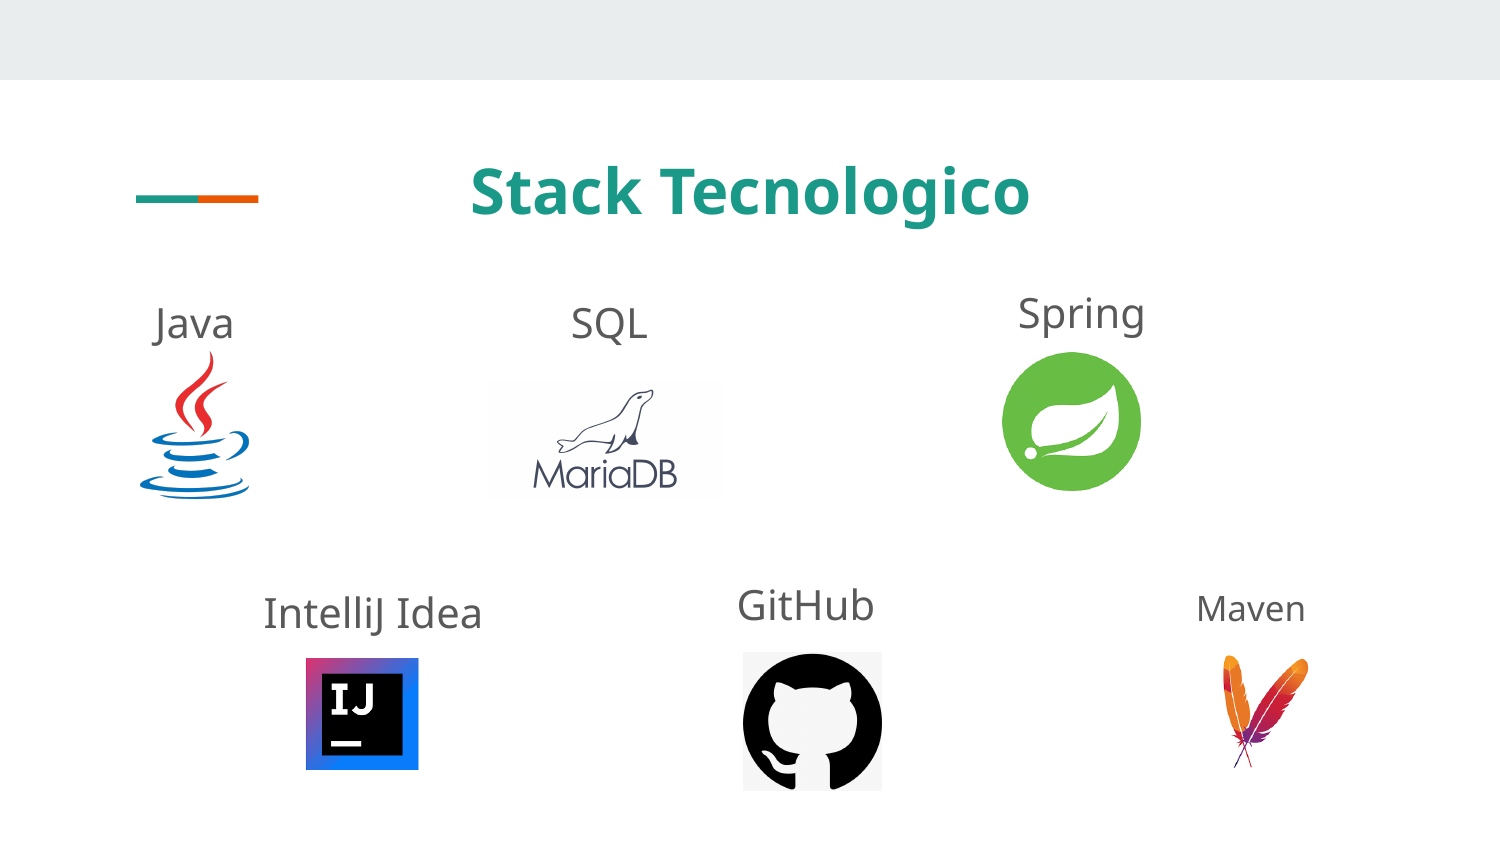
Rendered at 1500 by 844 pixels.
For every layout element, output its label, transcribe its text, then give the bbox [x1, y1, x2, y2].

picture [743, 652, 882, 791]
list SQL [555, 273, 673, 362]
list IntelliJ Idea [248, 564, 508, 664]
picture [295, 653, 424, 770]
picture [1002, 352, 1141, 491]
list Java [140, 273, 278, 362]
list Spring [1002, 263, 1173, 352]
picture [140, 351, 249, 499]
text_box GitHub [721, 563, 892, 644]
picture [488, 382, 722, 499]
picture [1201, 647, 1330, 776]
list Maven [1180, 564, 1351, 643]
title Stack Tecnologico [455, 135, 1361, 224]
